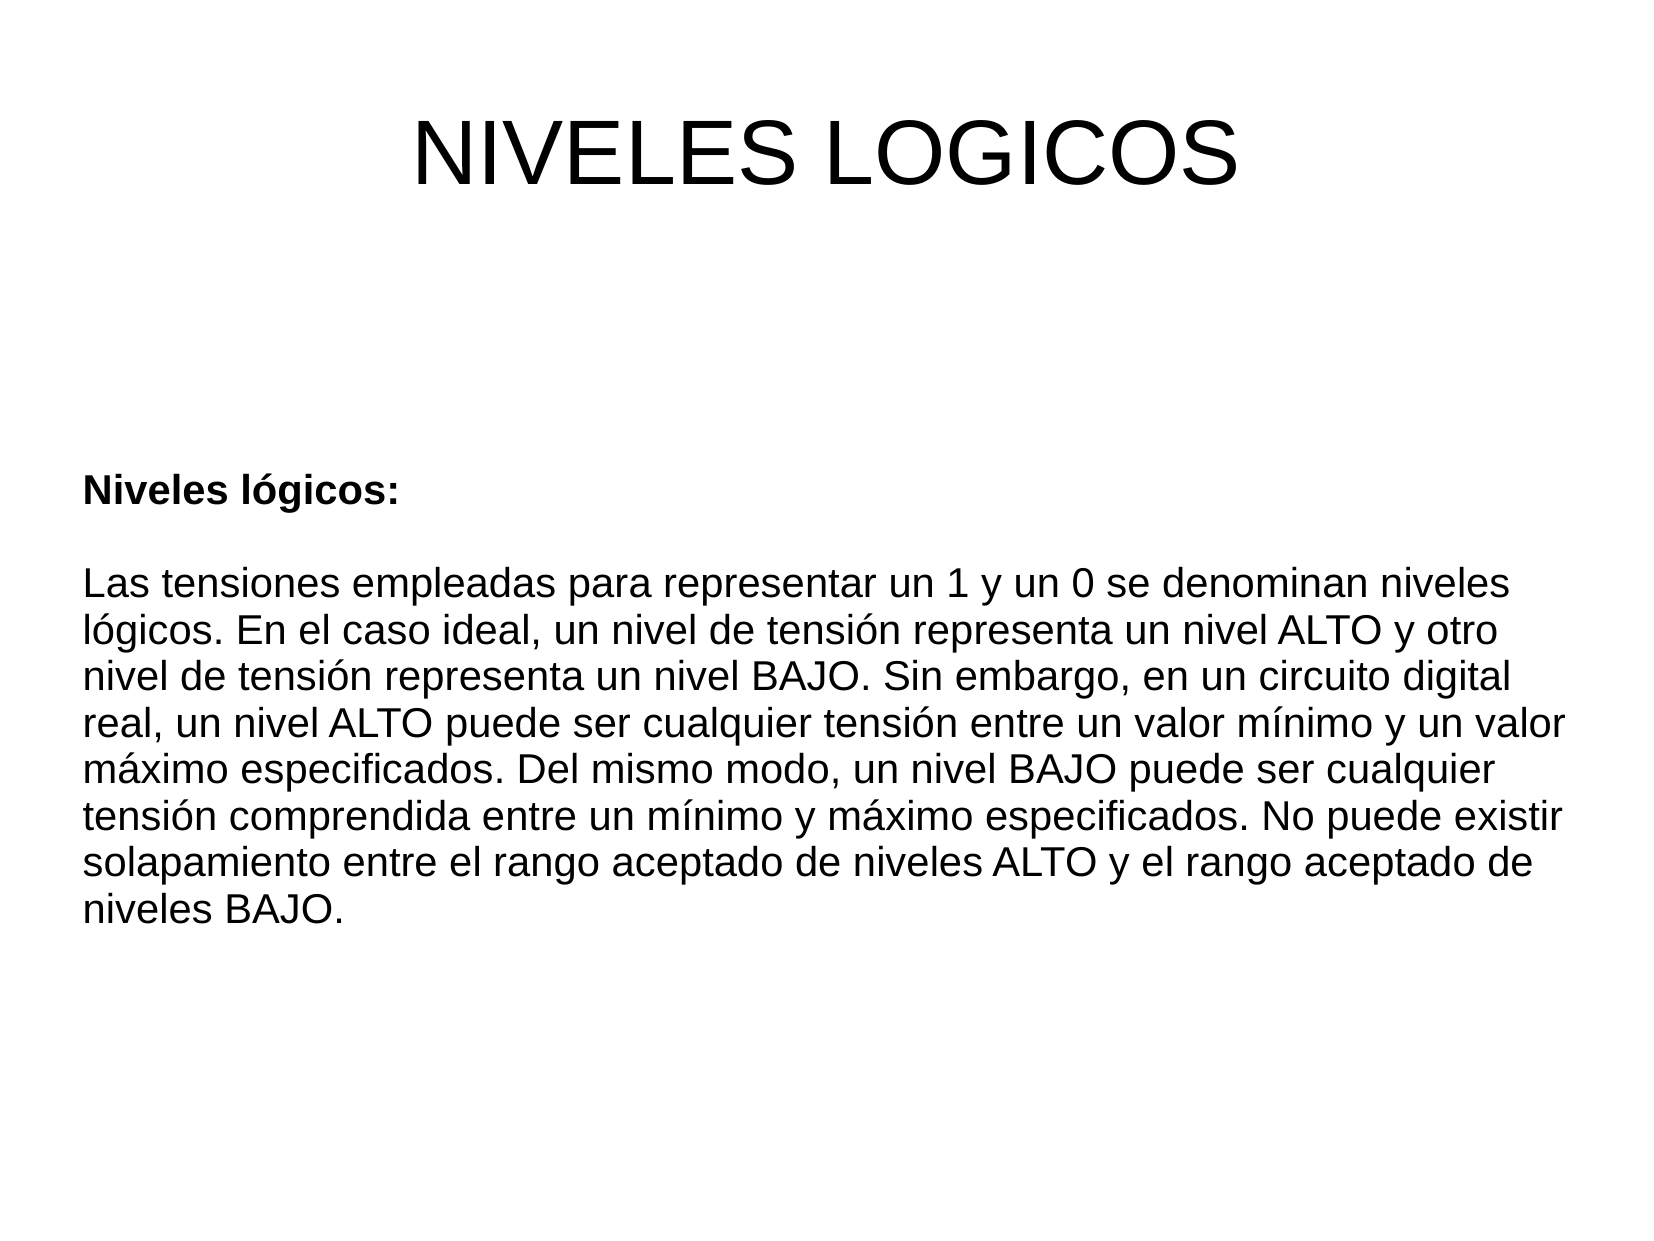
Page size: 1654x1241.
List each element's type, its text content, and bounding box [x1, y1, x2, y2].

title NIVELES LOGICOS [82, 49, 1571, 257]
subtitle Niveles lógicos: Las tensiones empleadas para representar un 1 y un 0 se denominan niveles lógicos. En el caso ideal, un nivel de tensión representa un nivel ALTO y otro nivel de tensión representa un nivel BAJO. Sin embargo, en un circuito digital real, un nivel ALTO puede ser cualquier tensión entre un valor mínimo y un valor máximo especificados. Del mismo modo, un nivel BAJO puede ser cualquier tensión comprendida entre un mínimo y máximo especificados. No puede existir solapamiento entre el rango aceptado de niveles ALTO y el rango aceptado de niveles BAJO. [82, 290, 1571, 1109]
